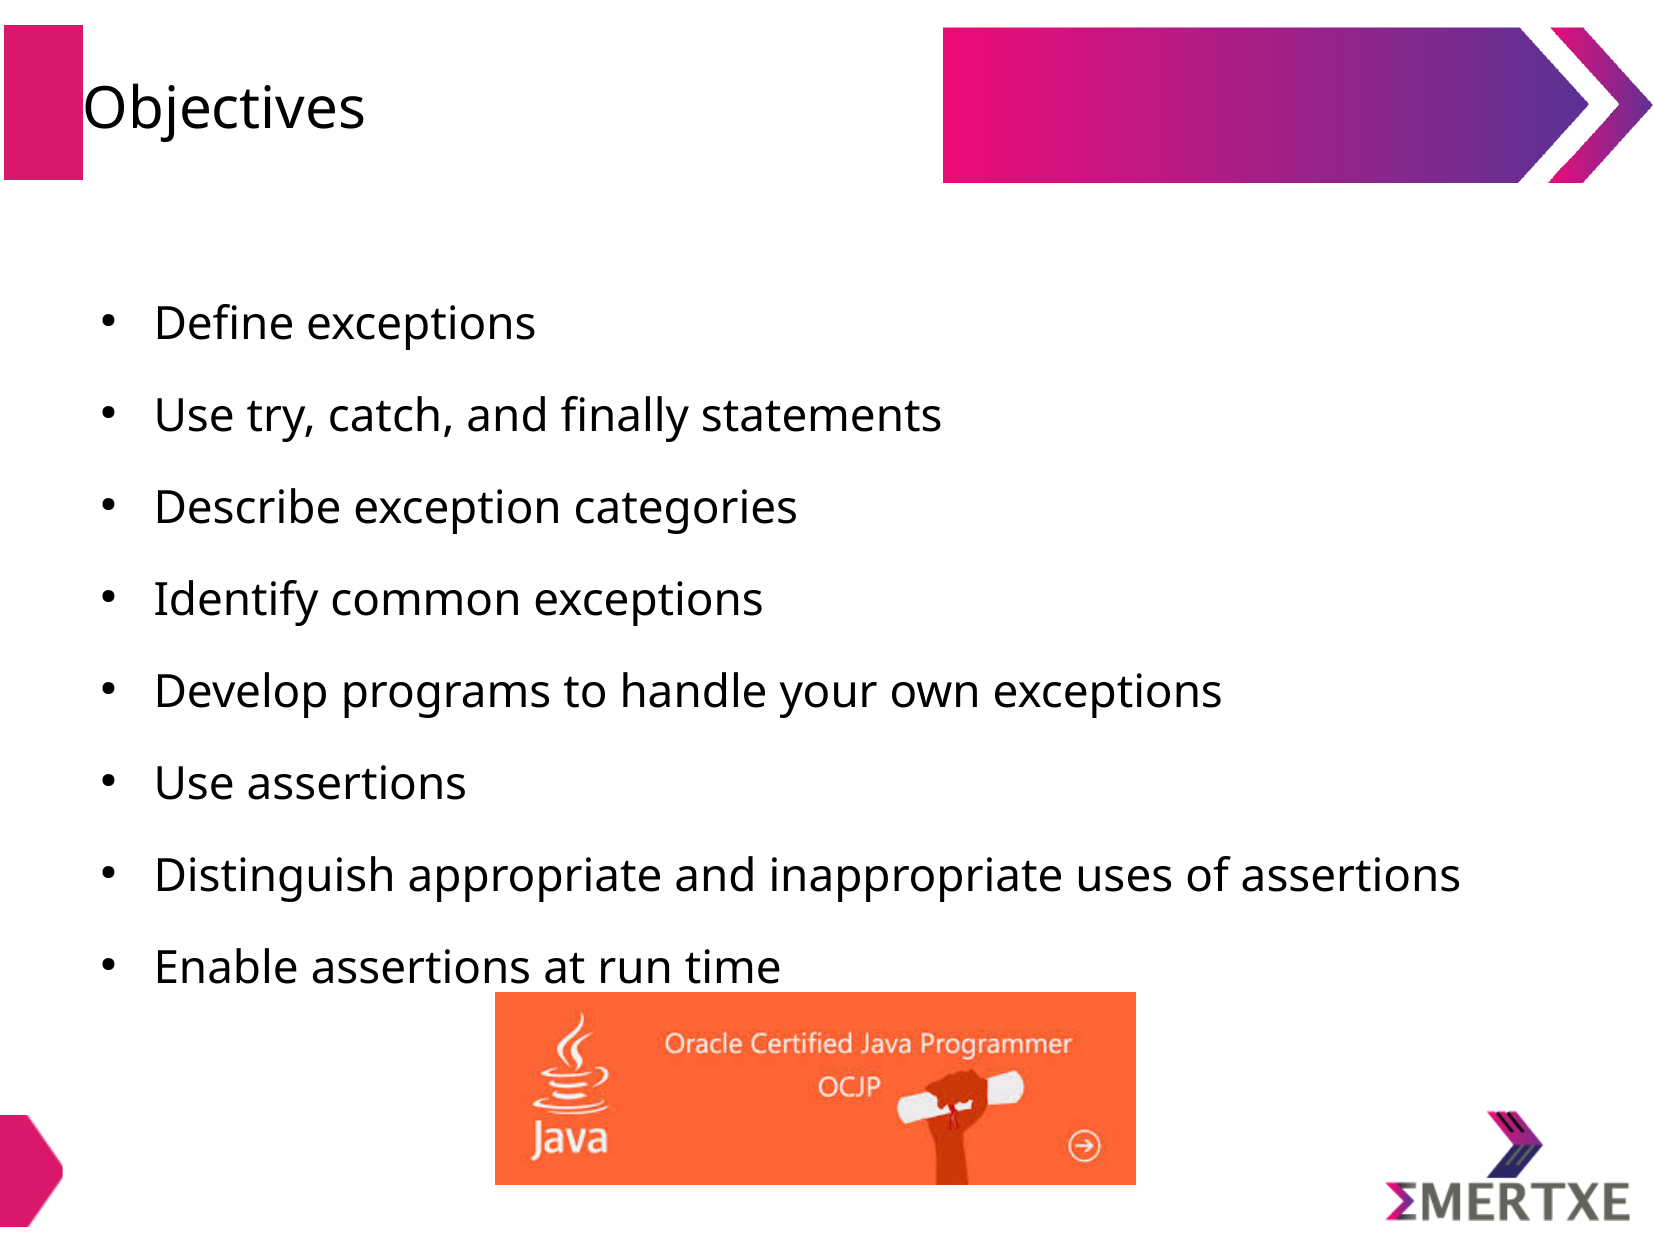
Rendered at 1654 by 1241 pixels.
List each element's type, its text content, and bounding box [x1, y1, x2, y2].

list Define exceptions Use try, catch, and finally statements Describe exception categories Identify common exceptions Develop programs to handle your own exceptions Use assertions Distinguish appropriate and inappropriate uses of assertions Enable assertions at run time [82, 290, 1571, 1010]
title Objectives [82, 2, 1571, 210]
picture [1385, 1107, 1631, 1221]
picture [495, 992, 1136, 1186]
picture [1571, 27, 1653, 183]
